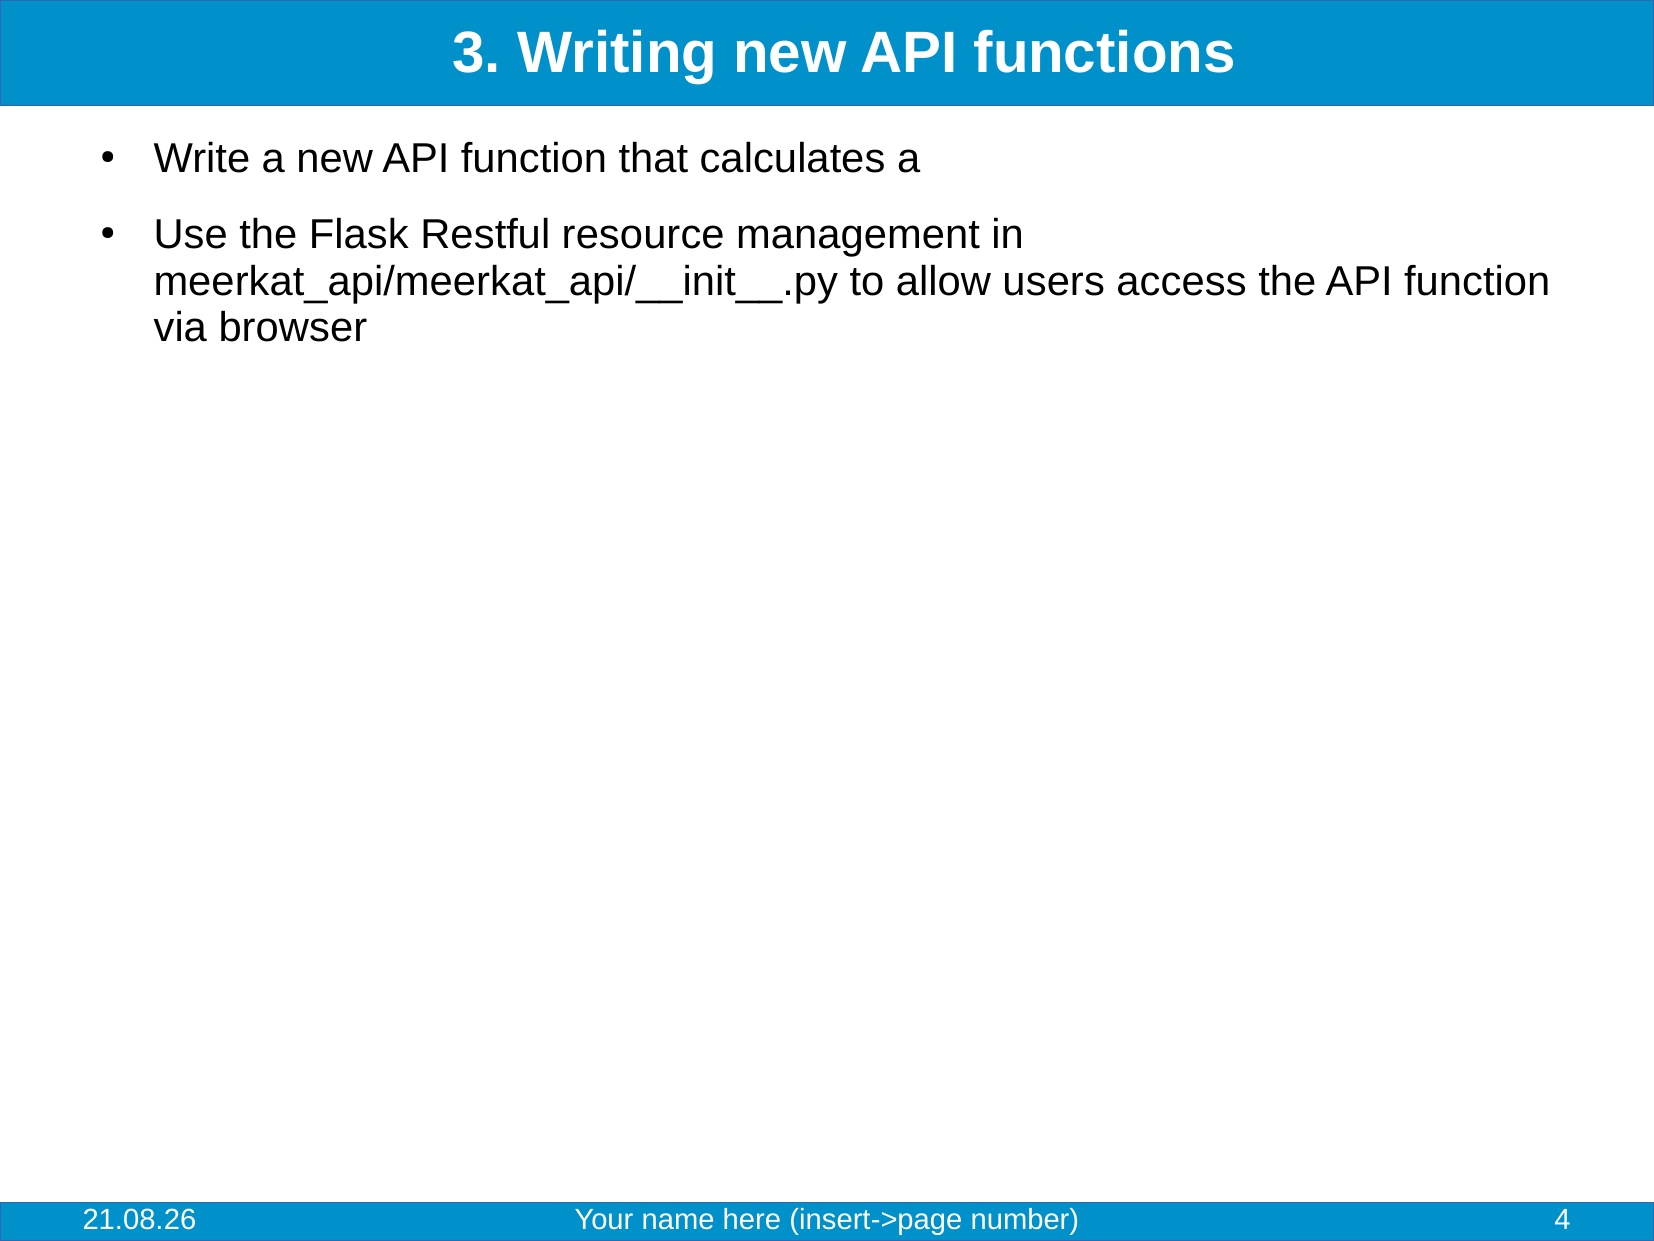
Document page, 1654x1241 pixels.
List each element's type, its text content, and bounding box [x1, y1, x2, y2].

title 3. Writing new API functions [0, 0, 1654, 106]
list Write a new API function that calculates a Use the Flask Restful resource management in meerkat_api/meerkat_api/__init__.py to allow users access the API function via browser [82, 135, 1571, 855]
